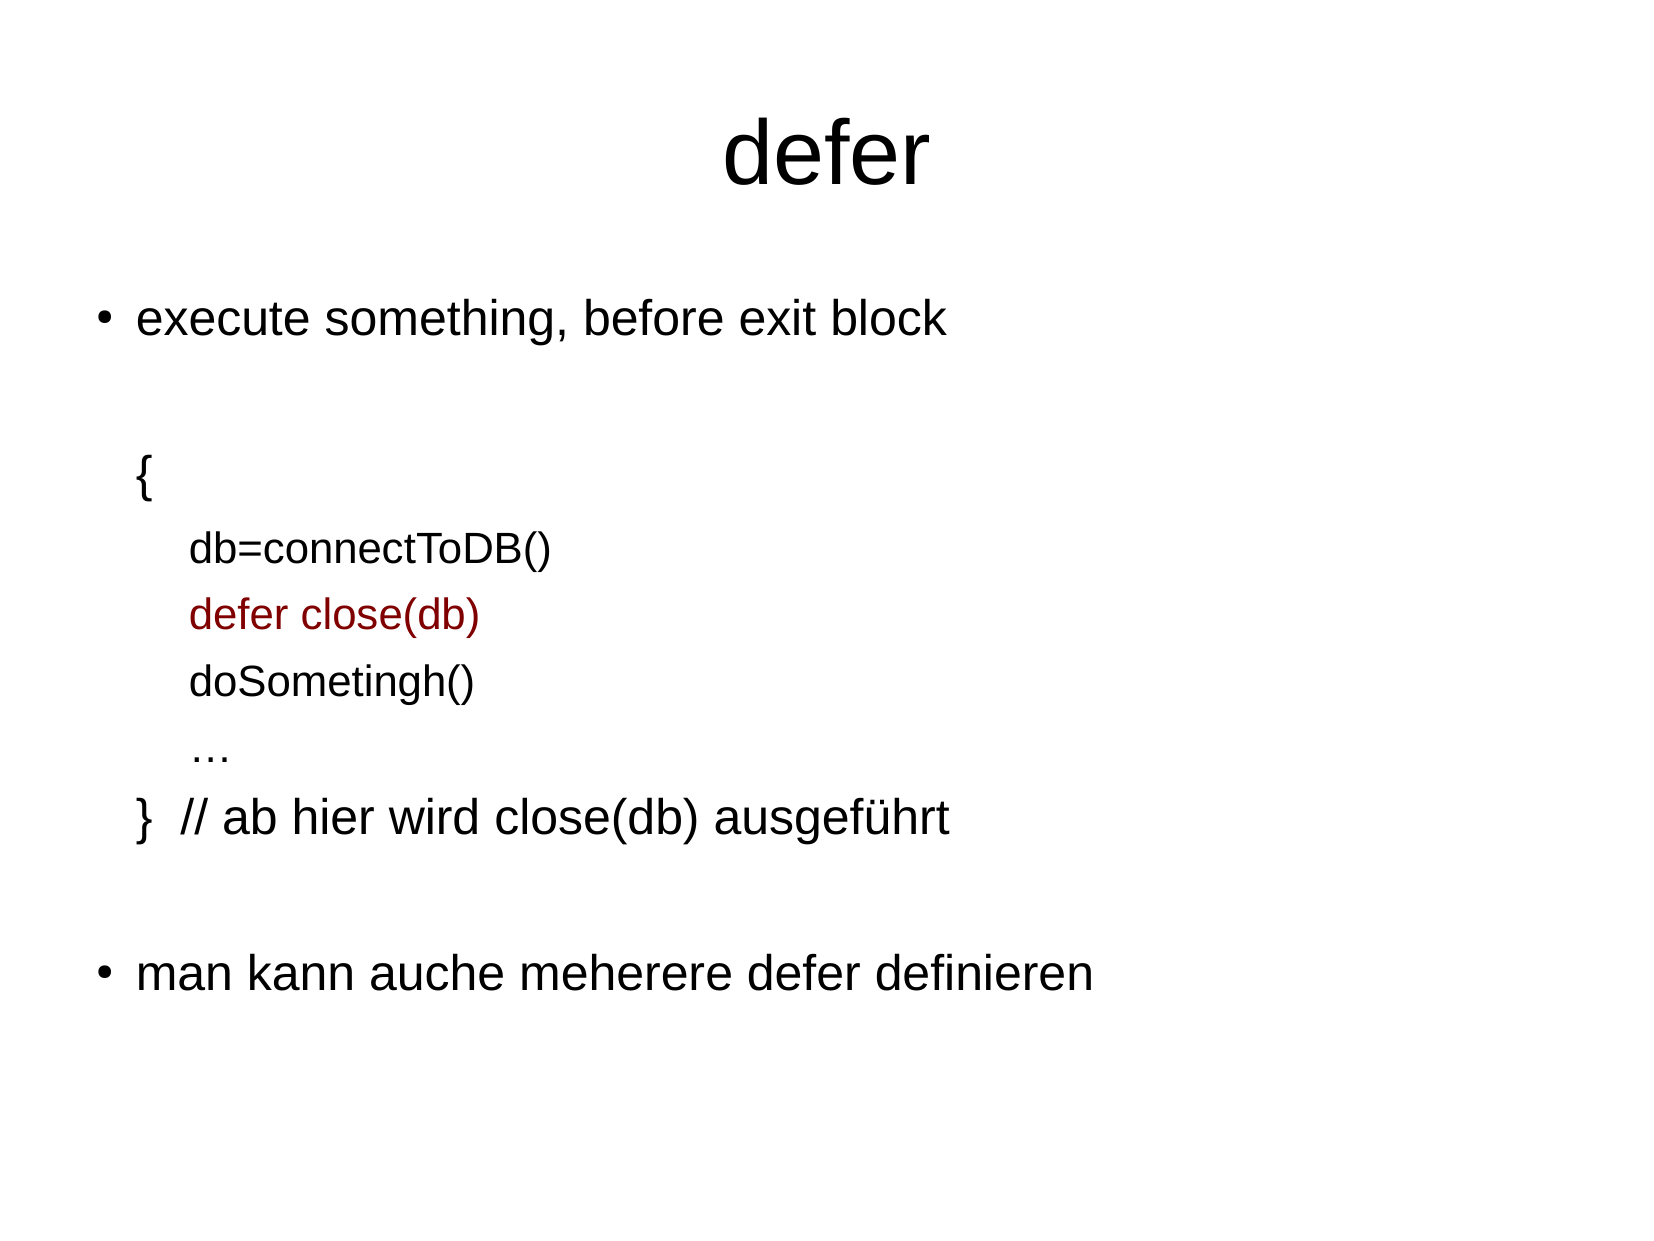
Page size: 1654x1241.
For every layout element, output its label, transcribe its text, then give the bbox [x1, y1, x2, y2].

list execute something, before exit block { db=connectToDB() defer close(db) doSometingh() … } // ab hier wird close(db) ausgeführt man kann auche meherere defer definieren [82, 290, 1538, 1010]
title defer [82, 49, 1571, 257]
